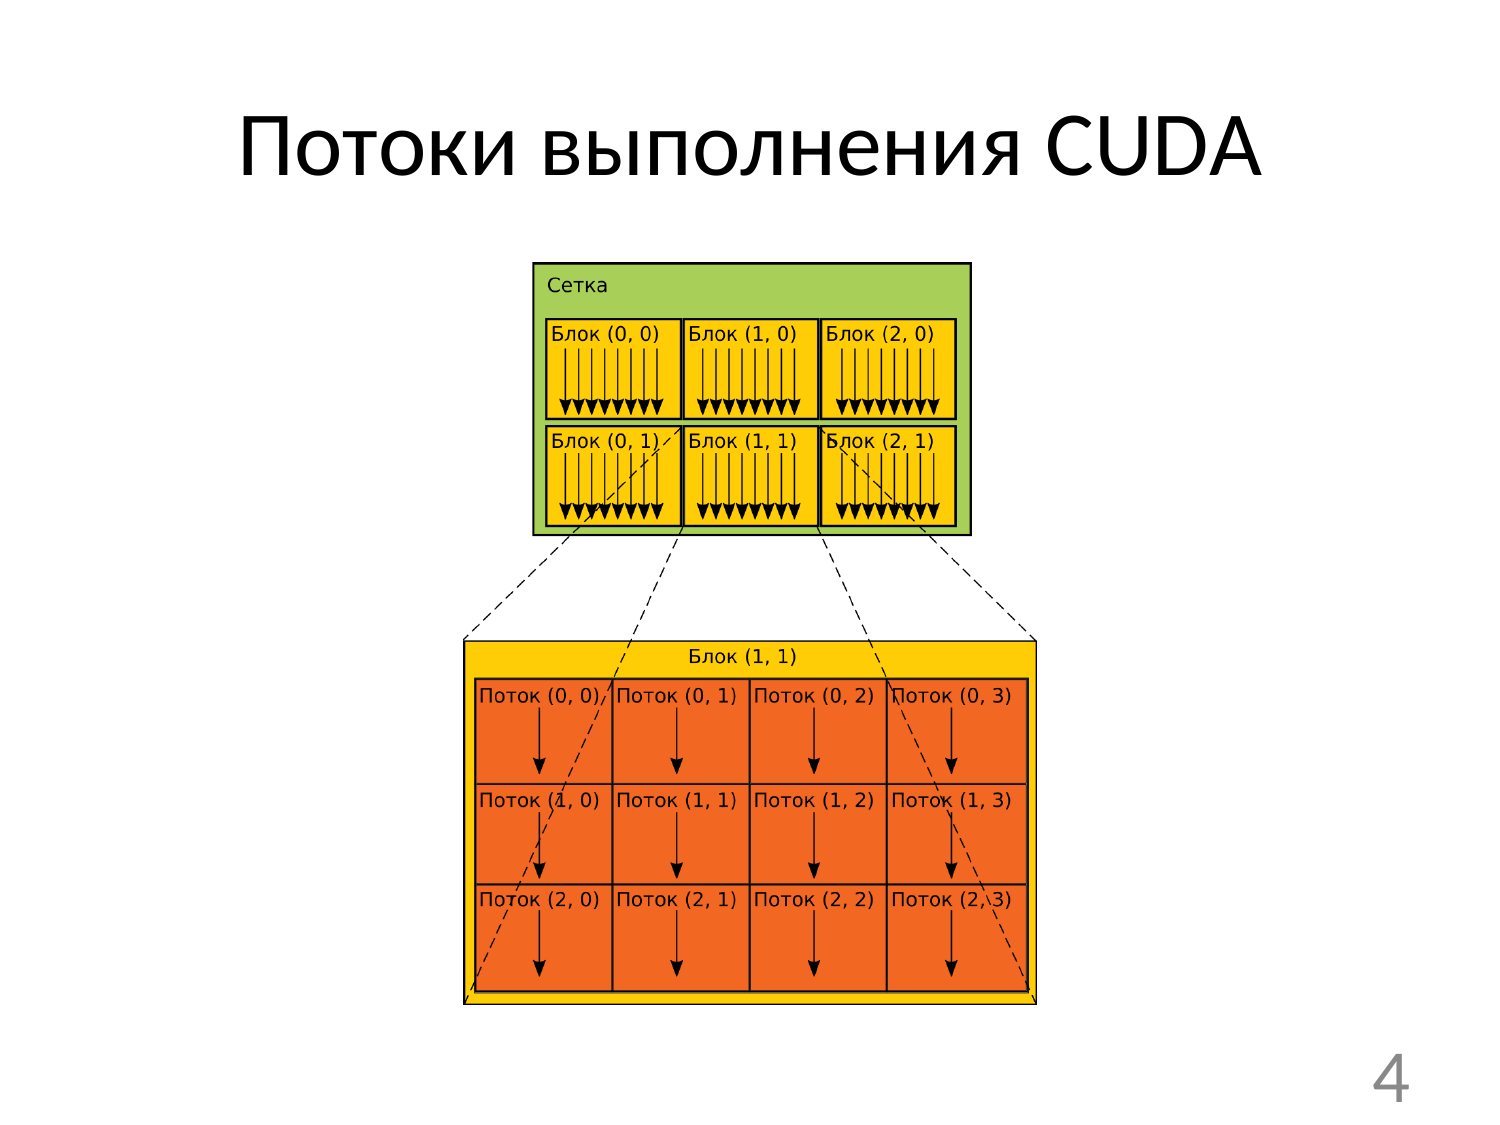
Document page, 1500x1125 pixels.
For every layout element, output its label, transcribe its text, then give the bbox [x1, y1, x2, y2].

text_box <номер> [1074, 1042, 1426, 1103]
picture [463, 262, 1037, 1005]
title Потоки выполнения CUDA [75, 45, 1426, 233]
